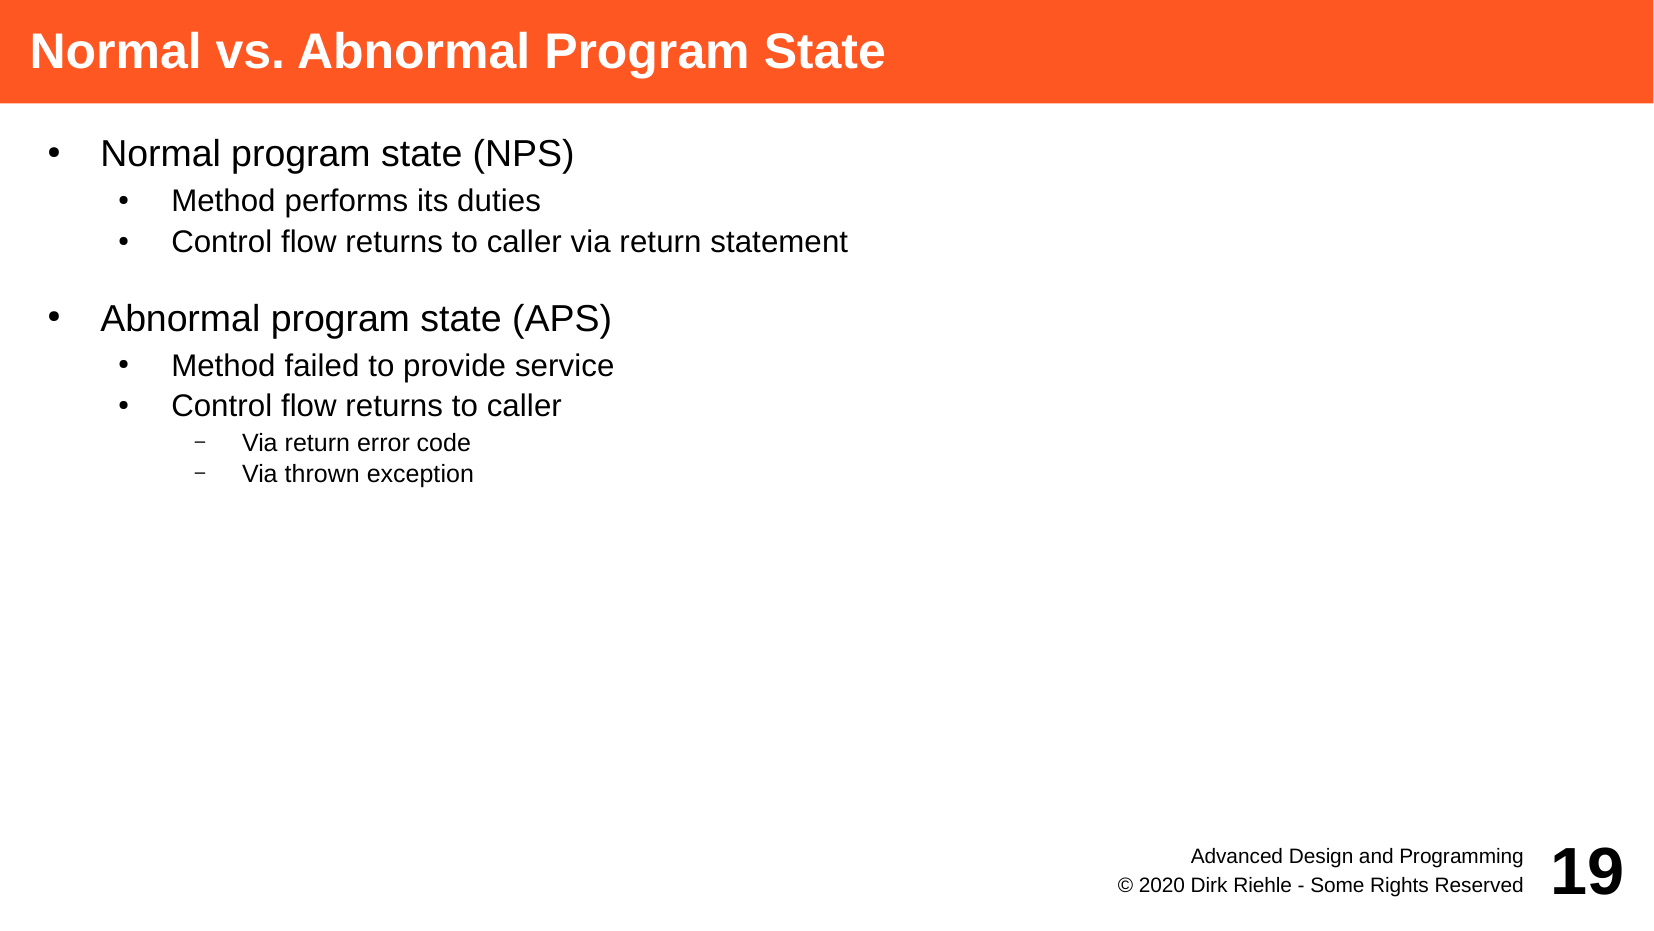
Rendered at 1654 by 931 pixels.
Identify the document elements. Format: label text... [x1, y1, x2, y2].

title Normal vs. Abnormal Program State [0, 0, 1654, 104]
list Normal program state (NPS) Method performs its duties Control flow returns to caller via return statement Abnormal program state (APS) Method failed to provide service Control flow returns to caller Via return error code Via thrown exception [29, 132, 1625, 813]
